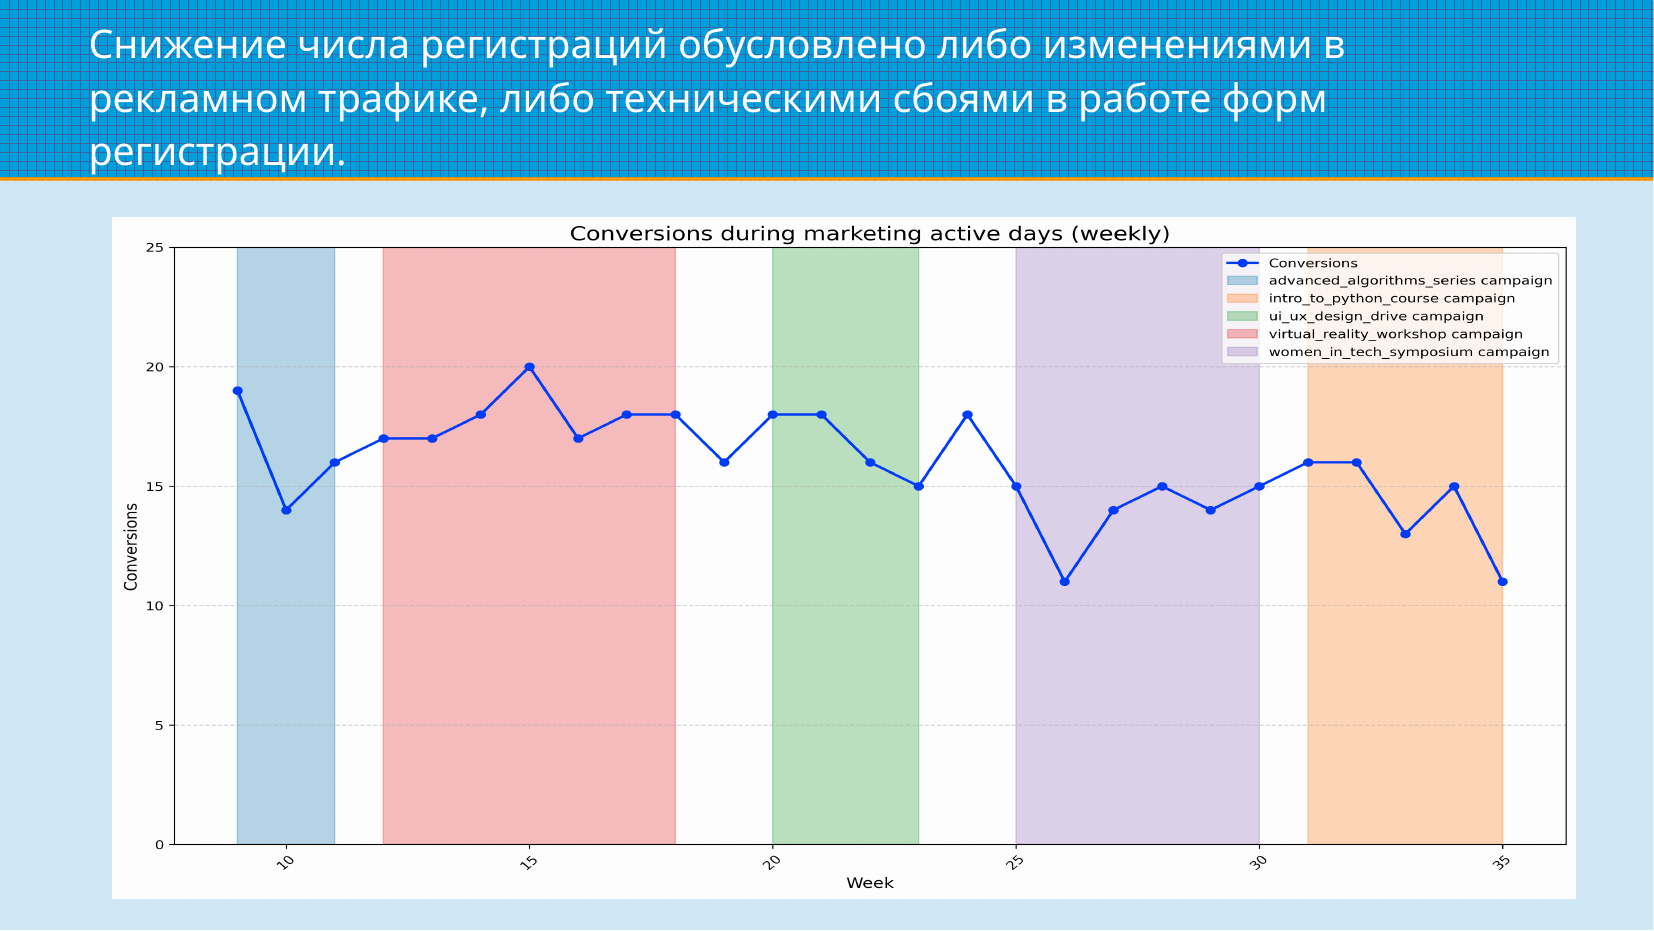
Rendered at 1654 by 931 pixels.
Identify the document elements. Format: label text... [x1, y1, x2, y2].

title Снижение числа регистраций обусловлено либо изменениями в рекламном трафике, либо техническими сбоями в работе форм регистрации. [88, 14, 1565, 178]
picture [112, 217, 1576, 899]
